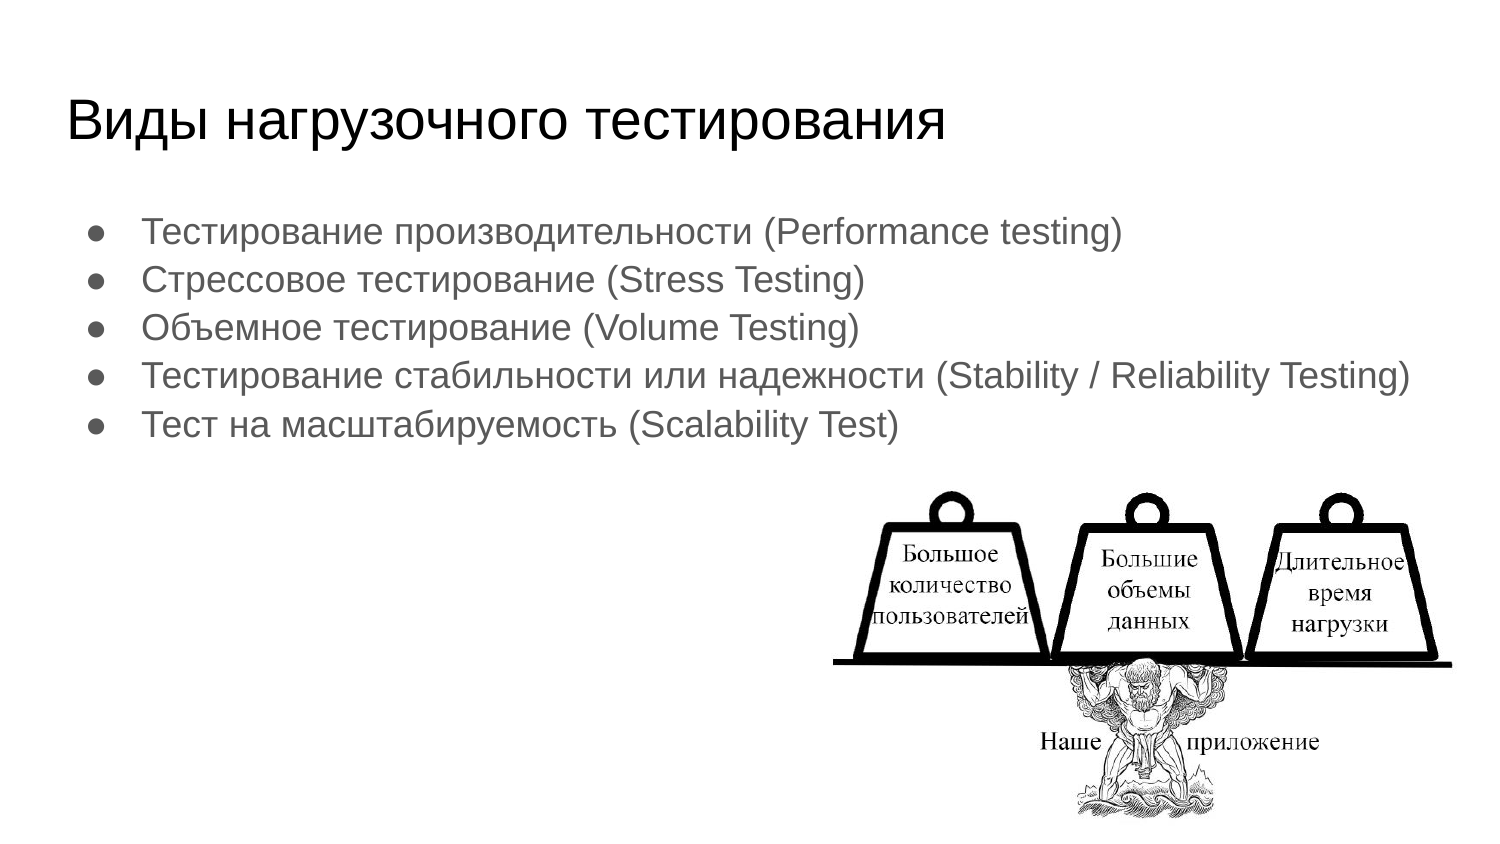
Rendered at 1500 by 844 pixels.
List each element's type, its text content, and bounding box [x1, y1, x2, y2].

title Виды нагрузочного тестирования [51, 72, 1449, 167]
picture [789, 460, 1500, 844]
list Тестирование производительности (Performance testing) Стрессовое тестирование (Stress Testing) Объемное тестирование (Volume Testing) Тестирование стабильности или надежности (Stability / Reliability Testing) Тест на масштабируемость (Scalability Test) [51, 189, 1449, 750]
